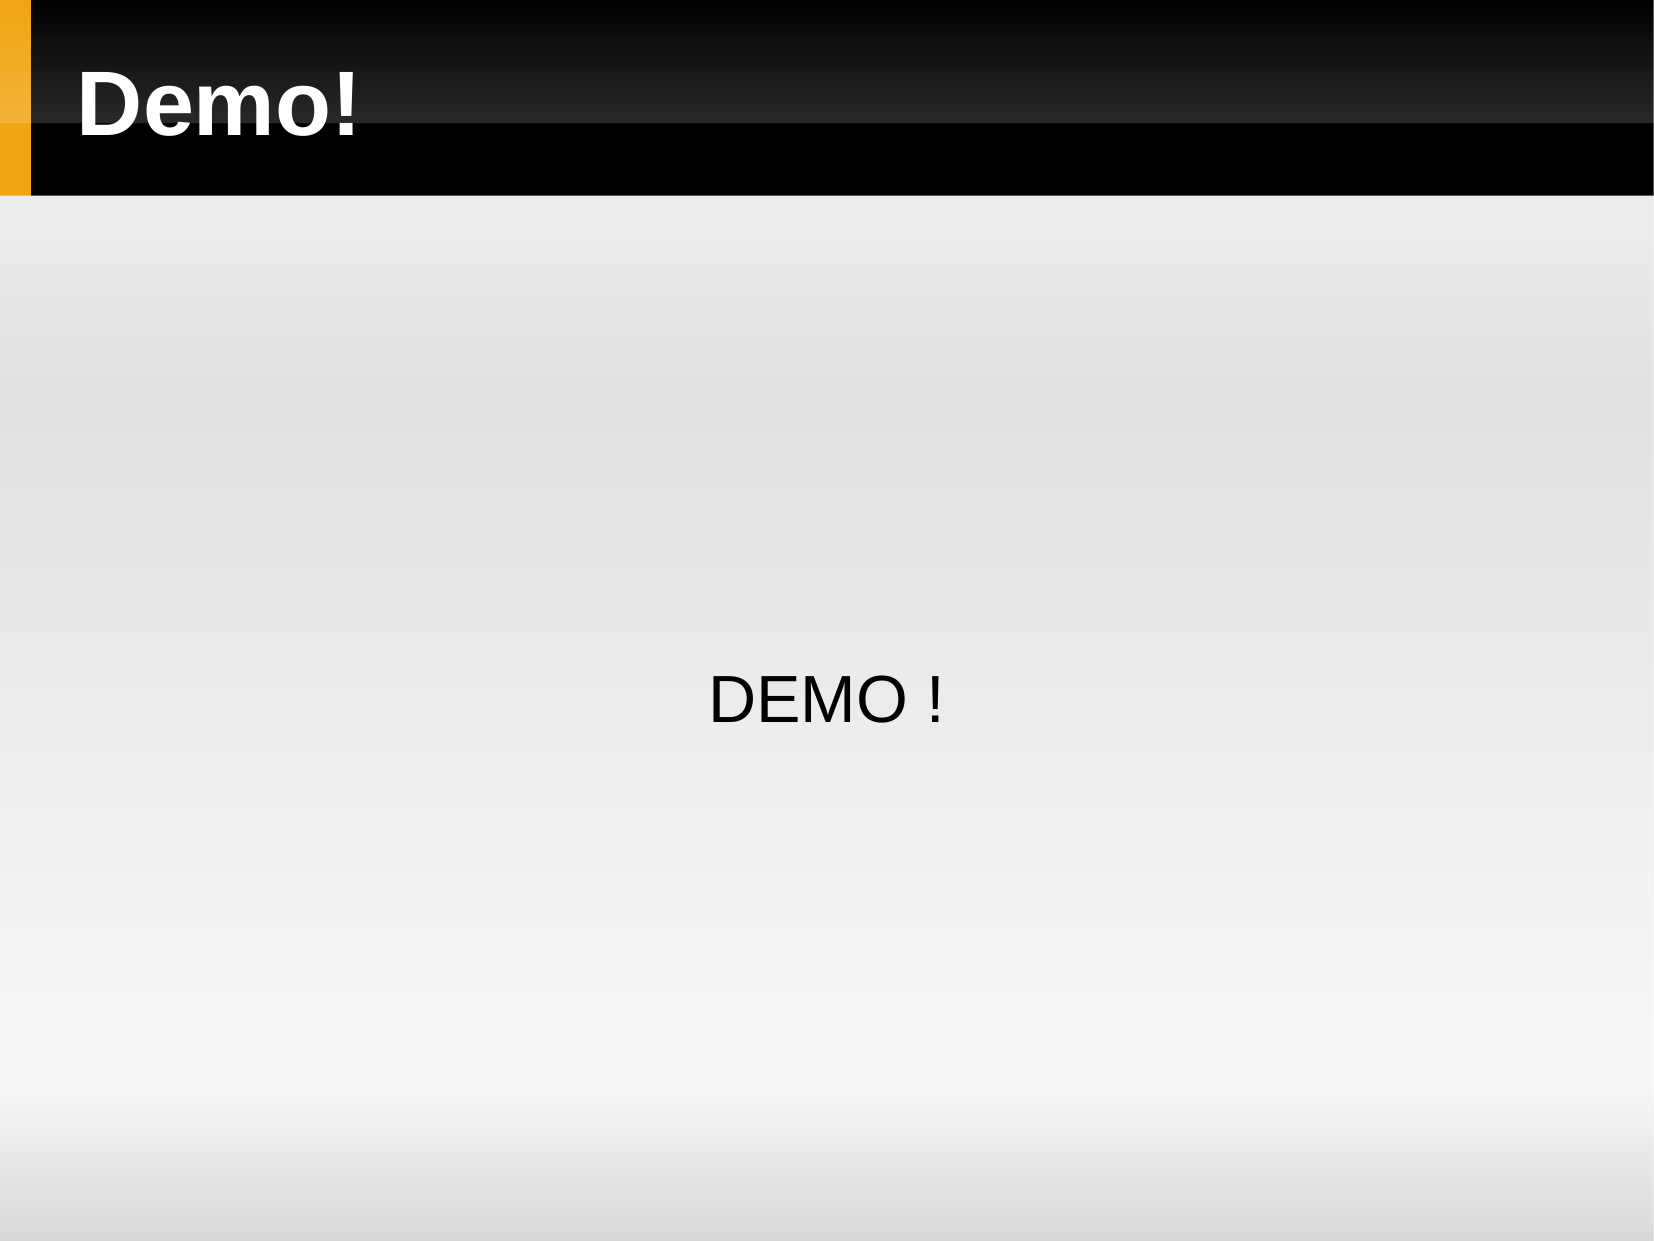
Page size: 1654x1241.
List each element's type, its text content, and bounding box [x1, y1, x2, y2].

subtitle DEMO ! [82, 290, 1571, 1109]
picture [0, 0, 1654, 1241]
title Demo! [76, 0, 1565, 208]
